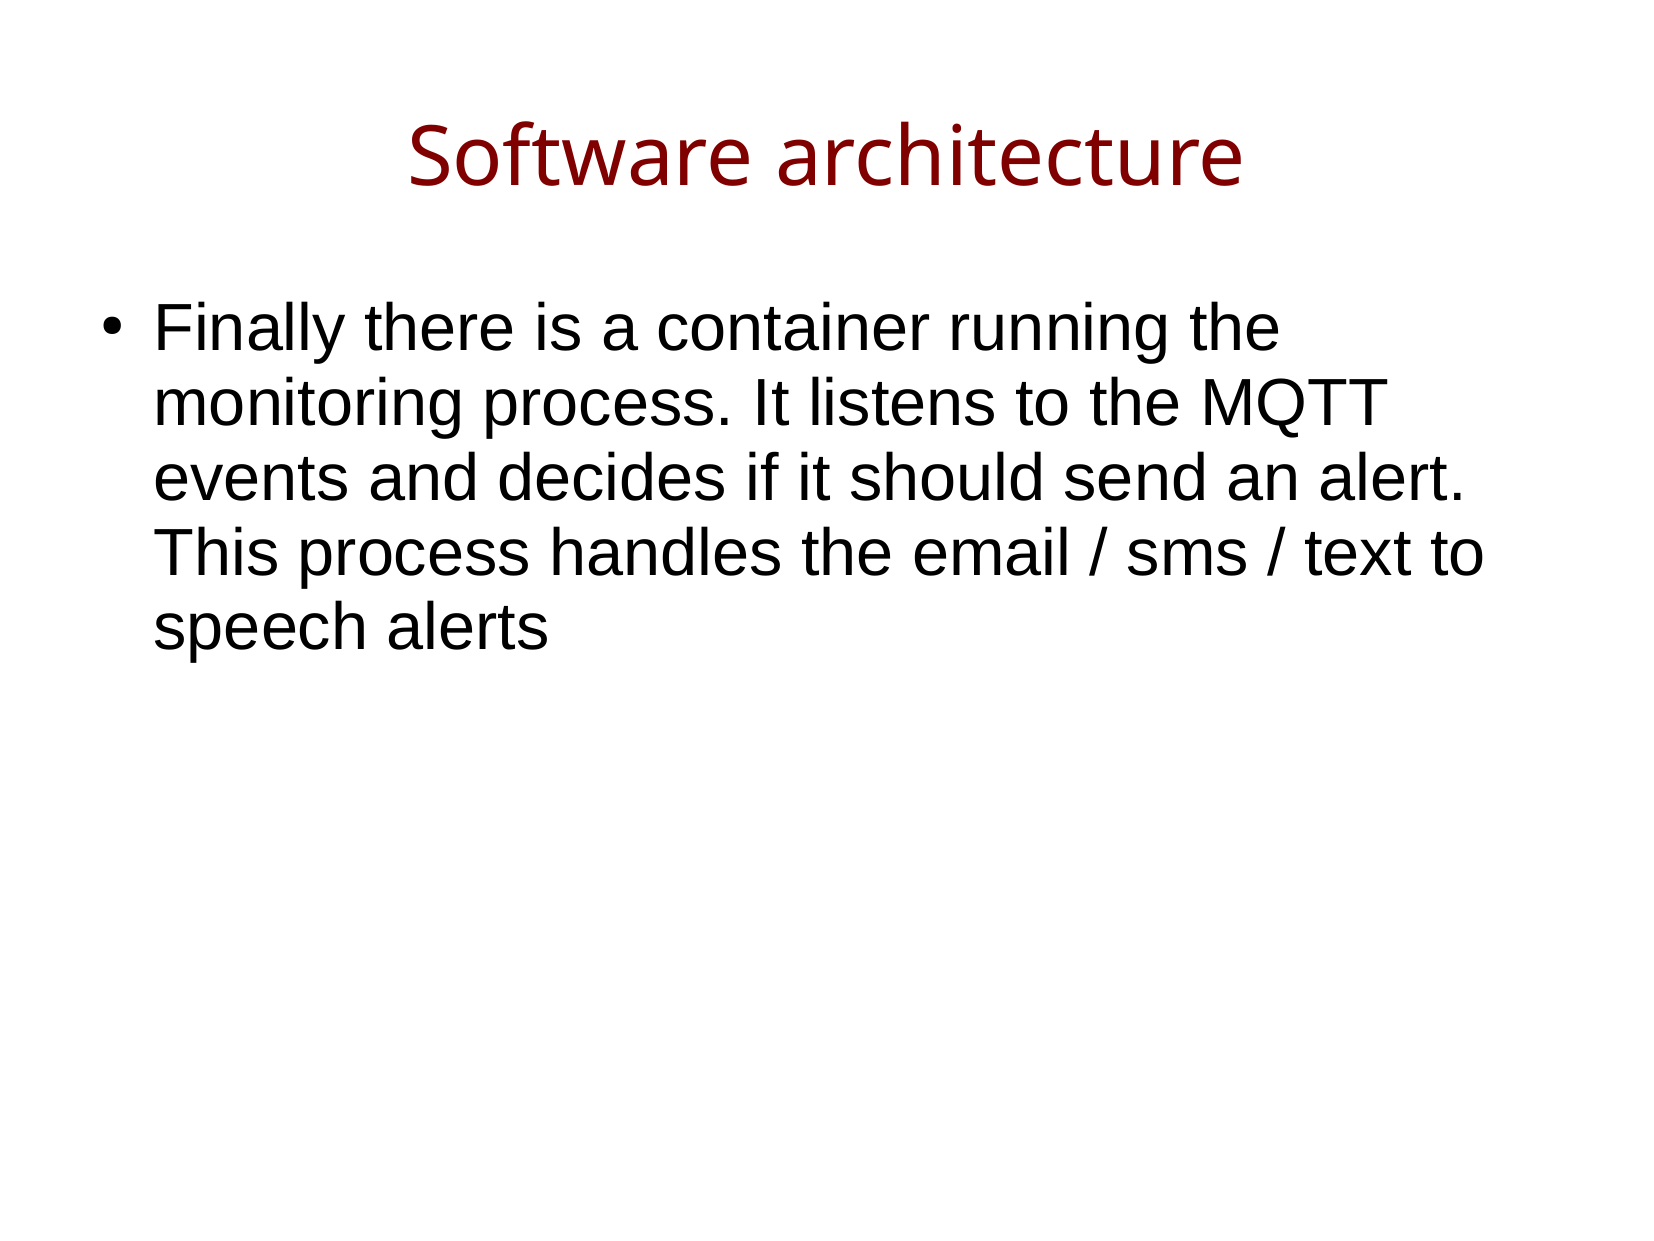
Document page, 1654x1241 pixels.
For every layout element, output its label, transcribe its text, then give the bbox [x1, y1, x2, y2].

title Software architecture [82, 49, 1571, 257]
list Finally there is a container running the monitoring process. It listens to the MQTT events and decides if it should send an alert. This process handles the email / sms / text to speech alerts [82, 290, 1571, 1010]
